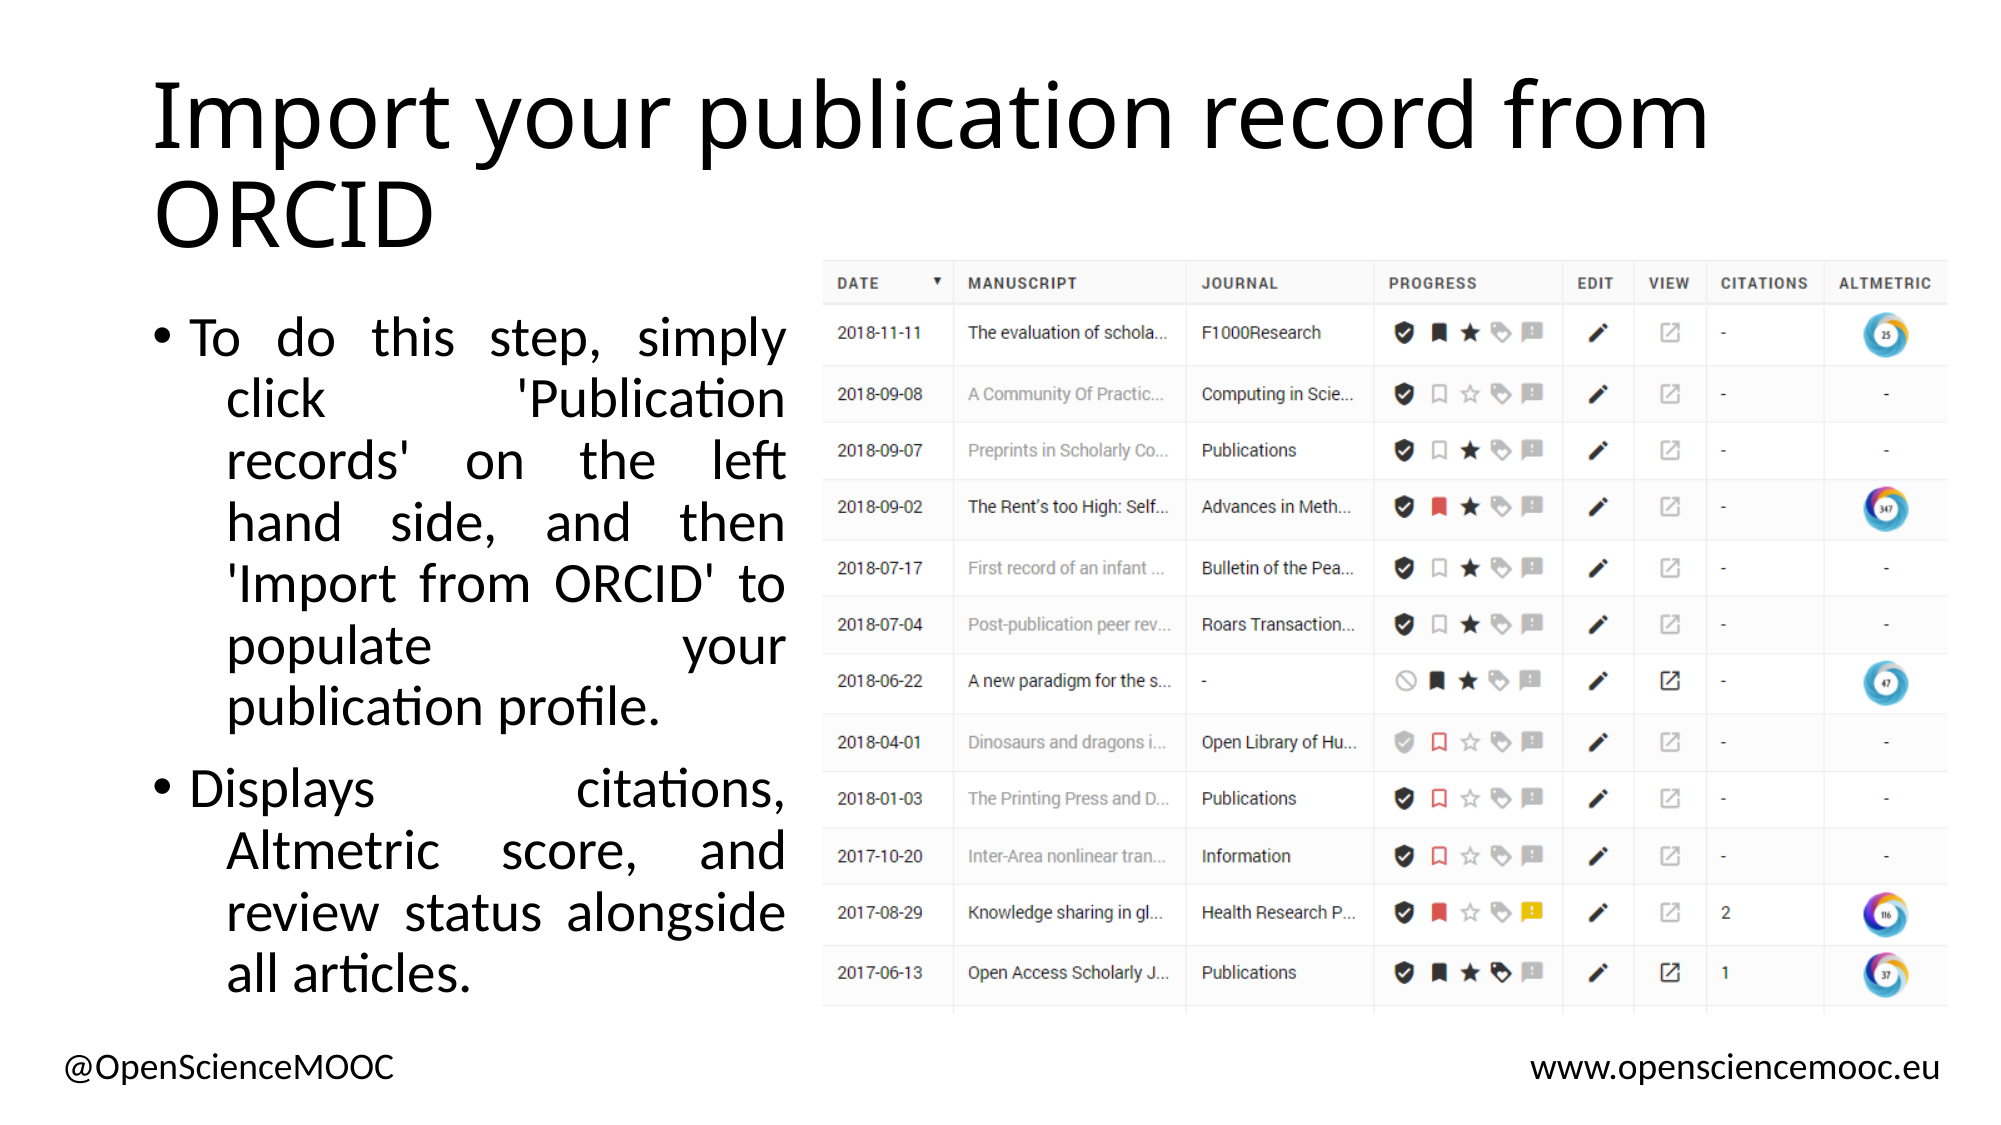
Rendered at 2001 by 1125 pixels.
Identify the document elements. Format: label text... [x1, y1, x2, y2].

text_box @OpenScienceMOOC [47, 1035, 410, 1095]
picture [803, 240, 2000, 1014]
list To do this step, simply click 'Publication records' on the left hand side, and then 'Import from ORCID' to populate your publication profile. Displays citations, Altmetric score, and review status alongside all articles. [137, 299, 803, 1014]
title Import your publication record from ORCID [137, 59, 1863, 278]
text_box www.opensciencemooc.eu [1515, 1035, 1956, 1095]
